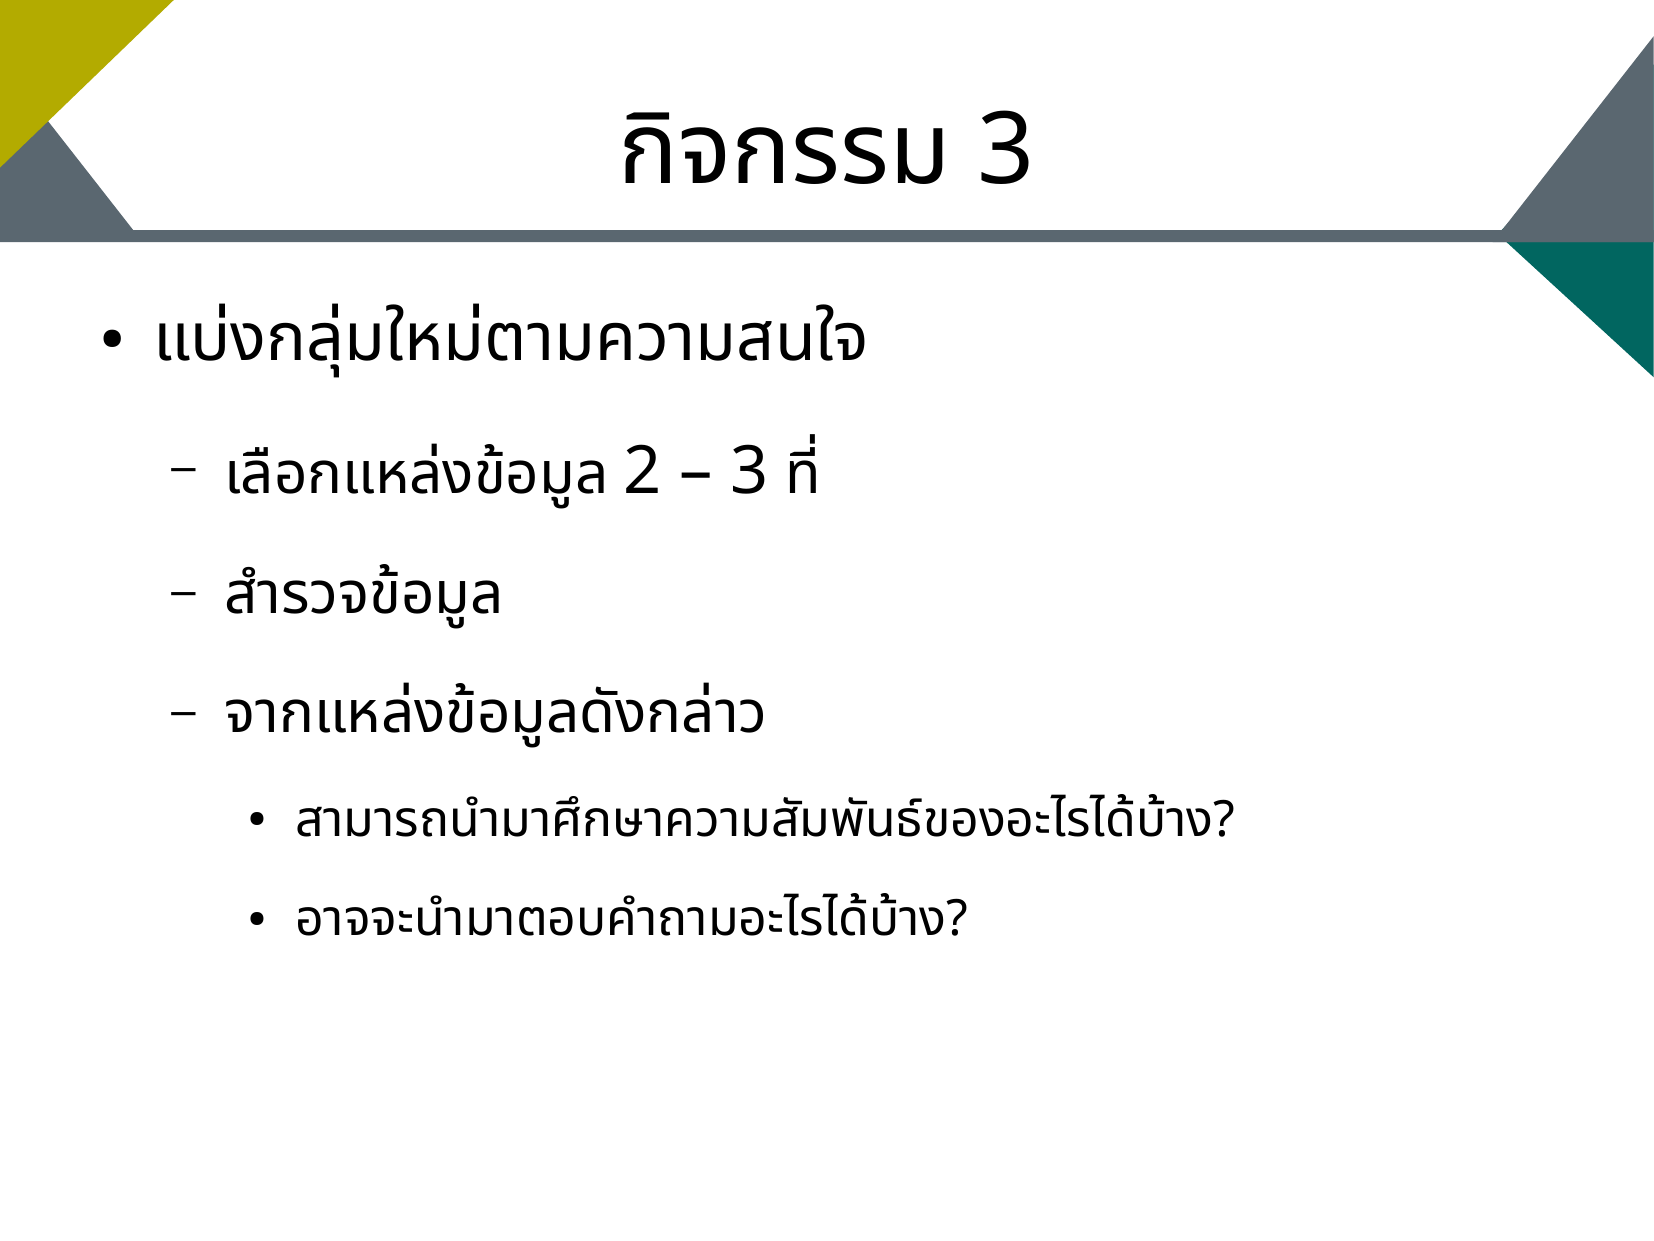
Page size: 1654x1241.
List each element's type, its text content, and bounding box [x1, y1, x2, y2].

title กิจกรรม 3 [82, 49, 1571, 257]
list แบ่งกลุ่มใหม่ตามความสนใจ เลือกแหล่งข้อมูล 2 – 3 ที่ สำรวจข้อมูล จากแหล่งข้อมูลดังกล่าว สามารถนำมาศึกษาความสัมพันธ์ของอะไรได้บ้าง? อาจจะนำมาตอบคำถามอะไรได้บ้าง? [82, 290, 1571, 1108]
